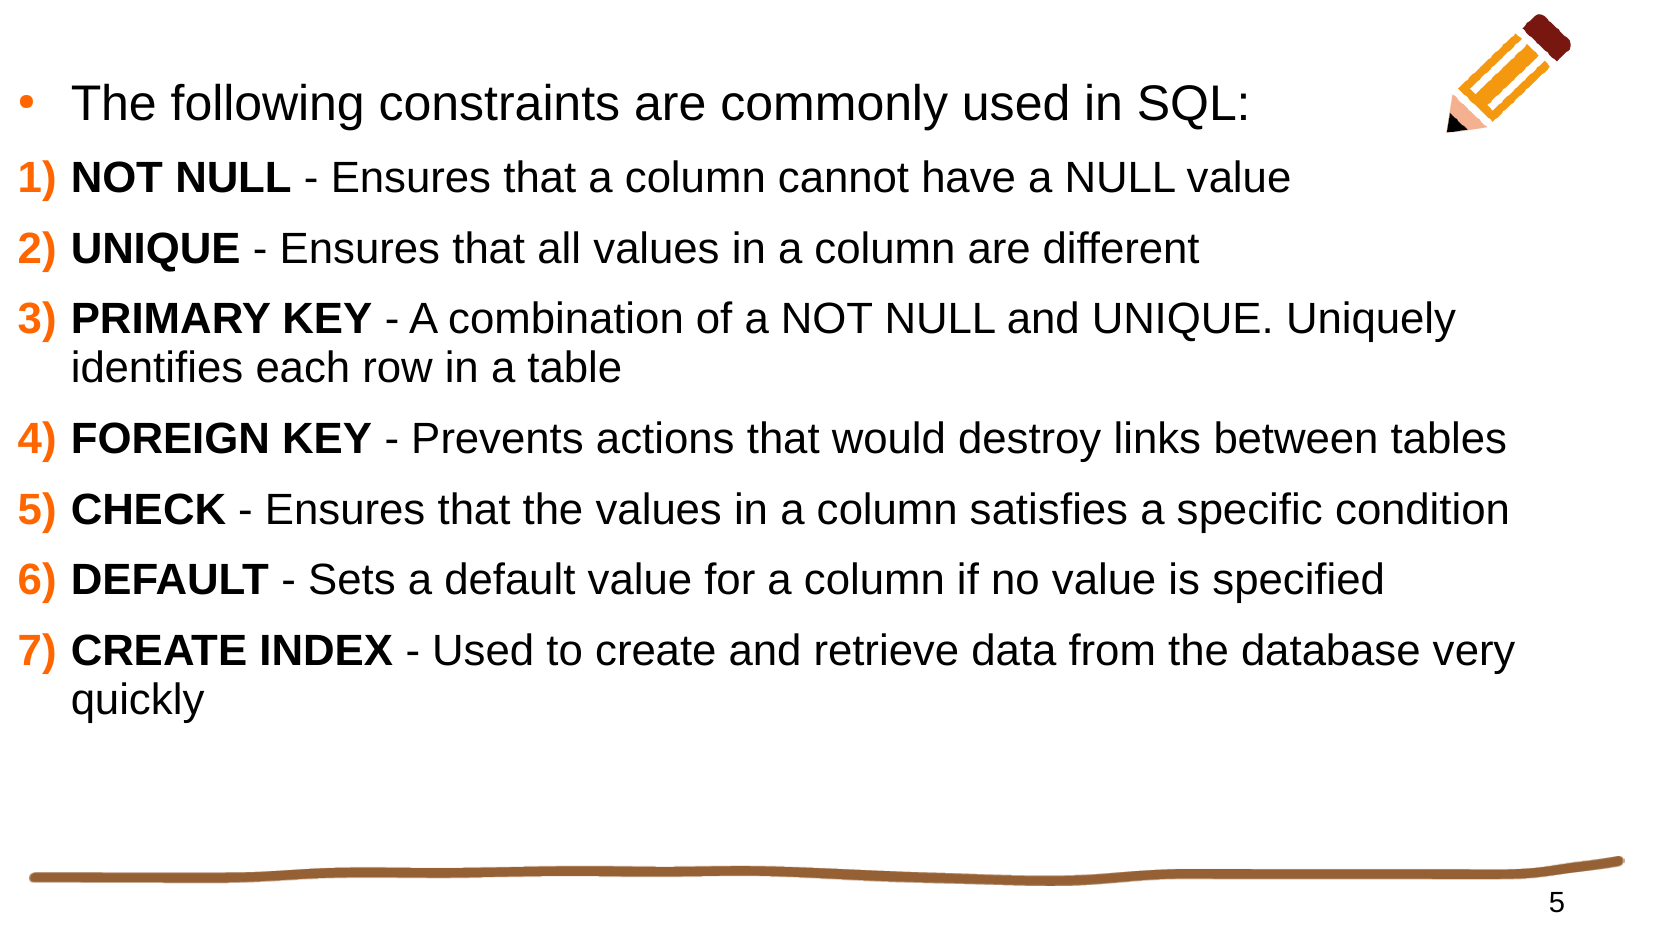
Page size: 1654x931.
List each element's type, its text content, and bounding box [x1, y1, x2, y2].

picture [1446, 14, 1571, 75]
list The following constraints are commonly used in SQL: NOT NULL - Ensures that a column cannot have a NULL value UNIQUE - Ensures that all values in a column are different PRIMARY KEY - A combination of a NOT NULL and UNIQUE. Uniquely identifies each row in a table FOREIGN KEY - Prevents actions that would destroy links between tables CHECK - Ensures that the values in a column satisfies a specific condition DEFAULT - Sets a default value for a column if no value is specified CREATE INDEX - Used to create and retrieve data from the database very quickly [0, 75, 1613, 826]
picture [29, 856, 1625, 886]
